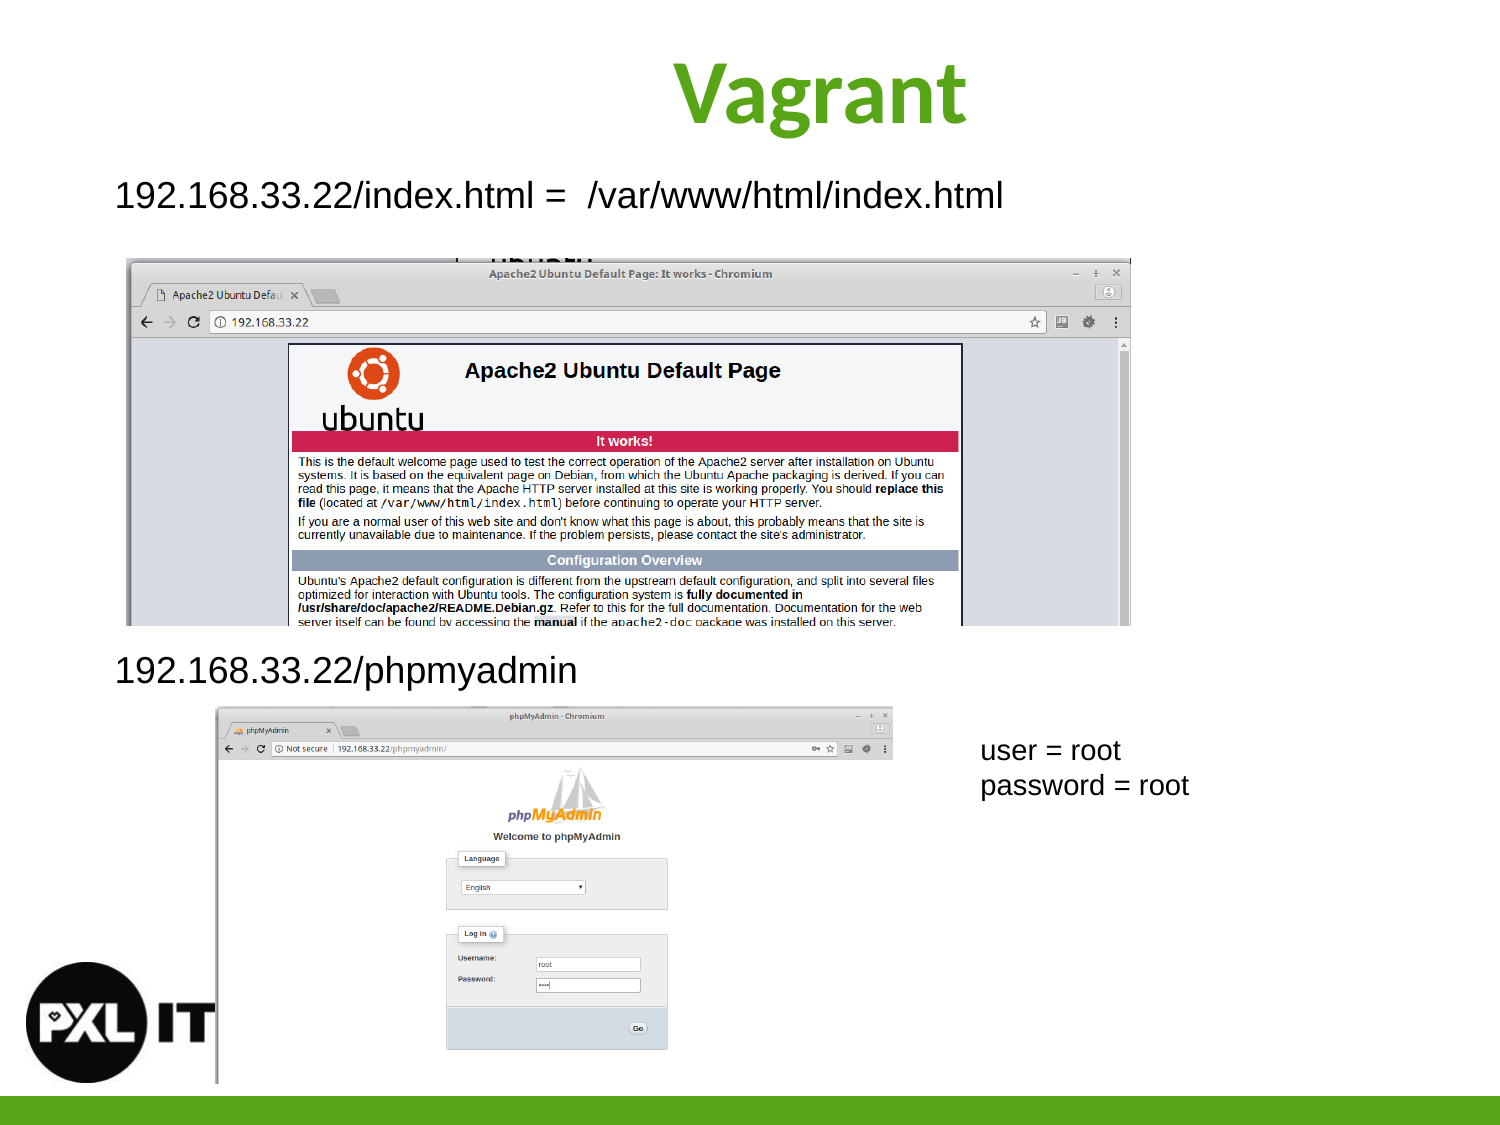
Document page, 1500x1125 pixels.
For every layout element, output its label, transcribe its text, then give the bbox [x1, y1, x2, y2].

text_box 192.168.33.22/index.html = /var/www/html/index.html [99, 155, 1098, 256]
text_box Vagrant [201, 24, 1440, 151]
picture [26, 706, 893, 1084]
text_box 192.168.33.22/phpmyadmin [99, 630, 715, 731]
text_box user = root password = root [965, 716, 1343, 892]
picture [126, 258, 1131, 626]
